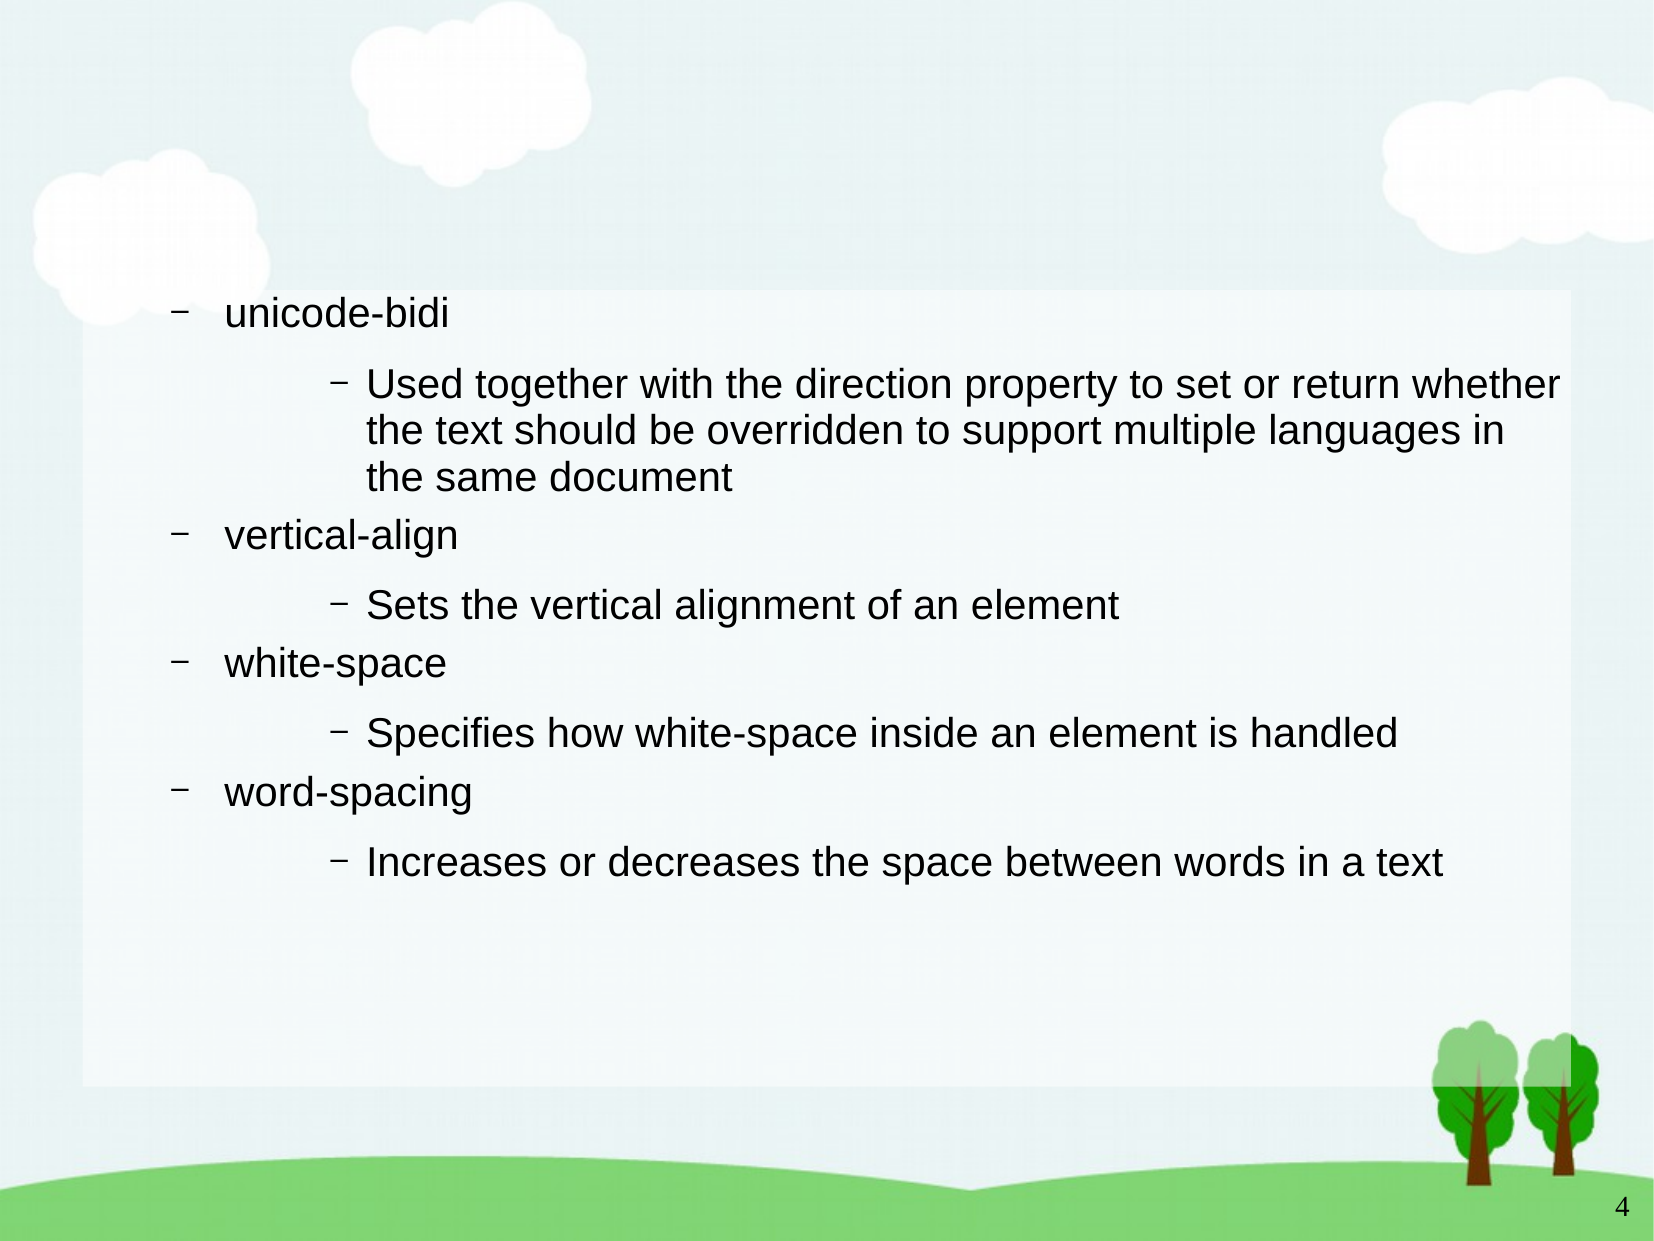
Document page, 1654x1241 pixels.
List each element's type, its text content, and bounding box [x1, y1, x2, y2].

list unicode-bidi Used together with the direction property to set or return whether the text should be overridden to support multiple languages in the same document vertical-align Sets the vertical alignment of an element white-space Specifies how white-space inside an element is handled word-spacing Increases or decreases the space between words in a text [82, 290, 1571, 1087]
picture [0, 0, 1654, 1241]
